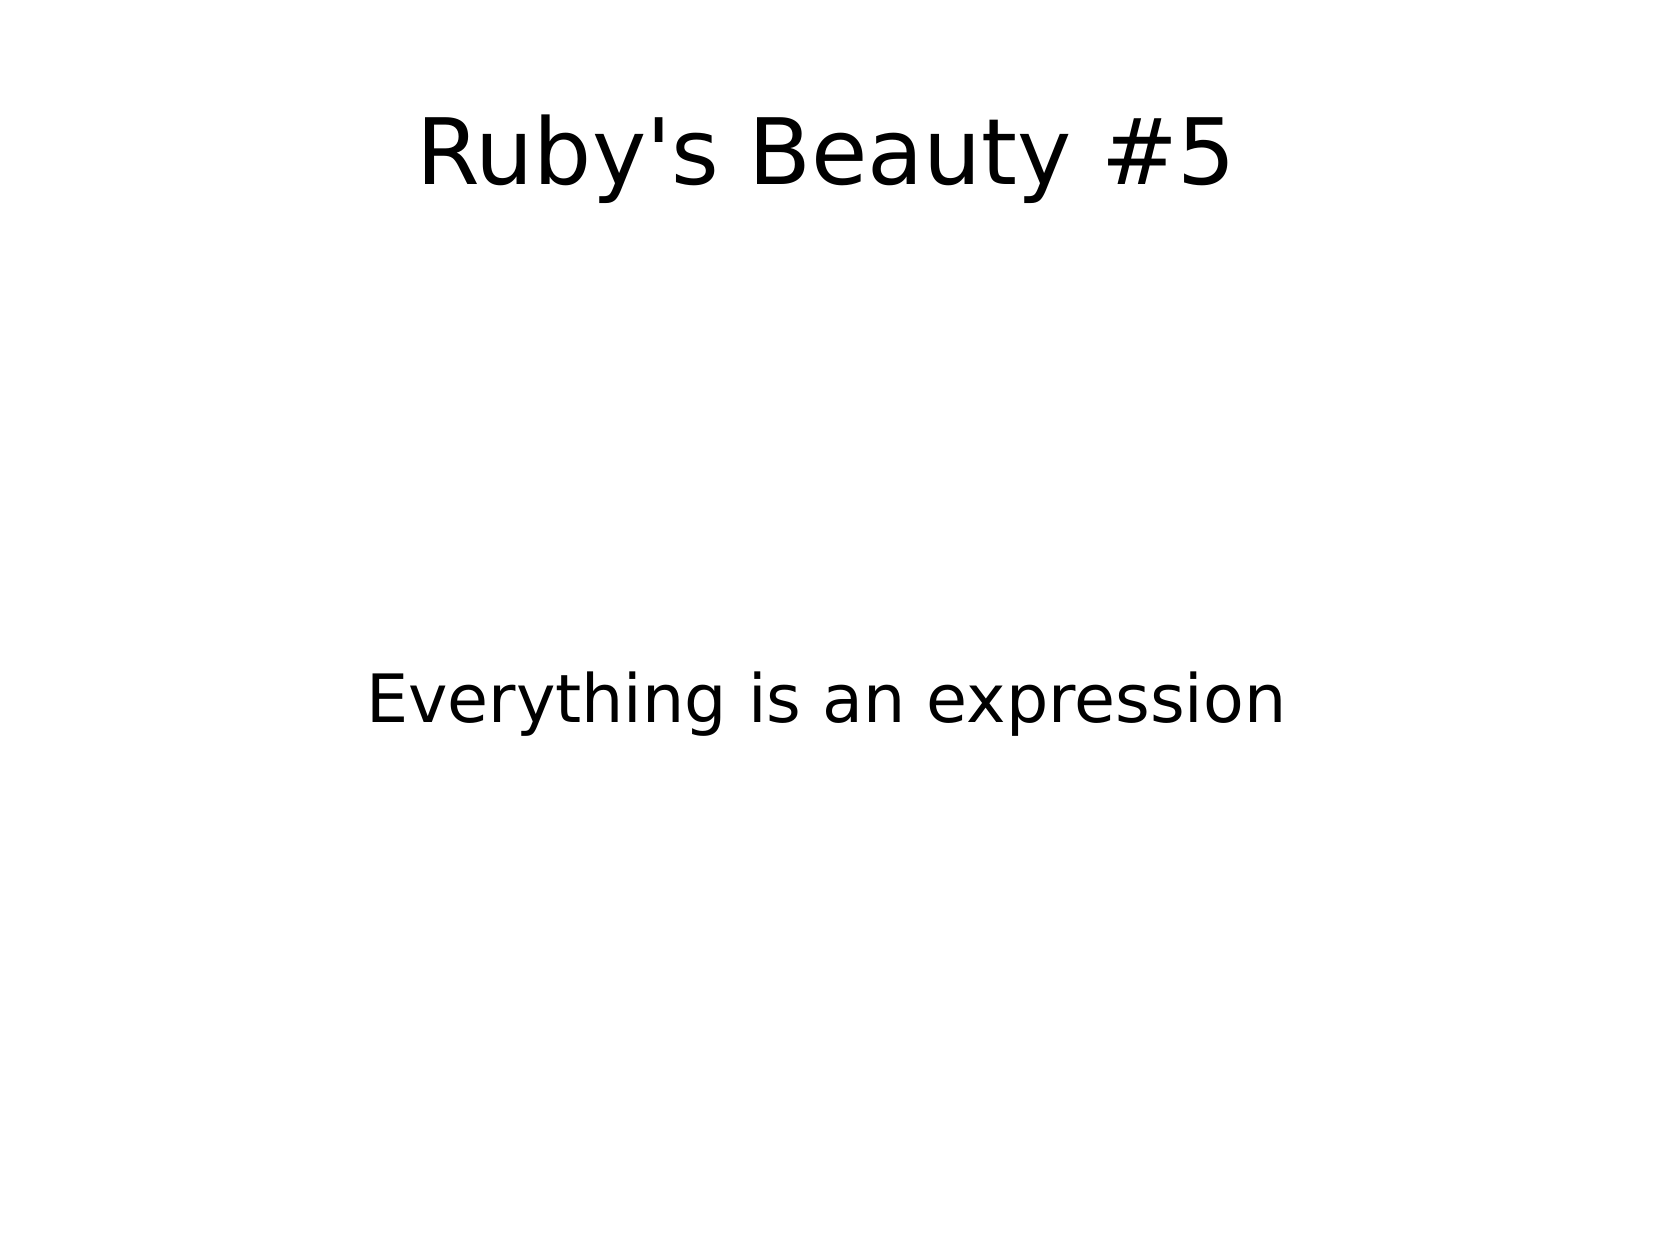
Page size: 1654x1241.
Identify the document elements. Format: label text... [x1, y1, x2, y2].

subtitle Everything is an expression [82, 297, 1571, 1102]
title Ruby's Beauty #5 [82, 49, 1571, 257]
